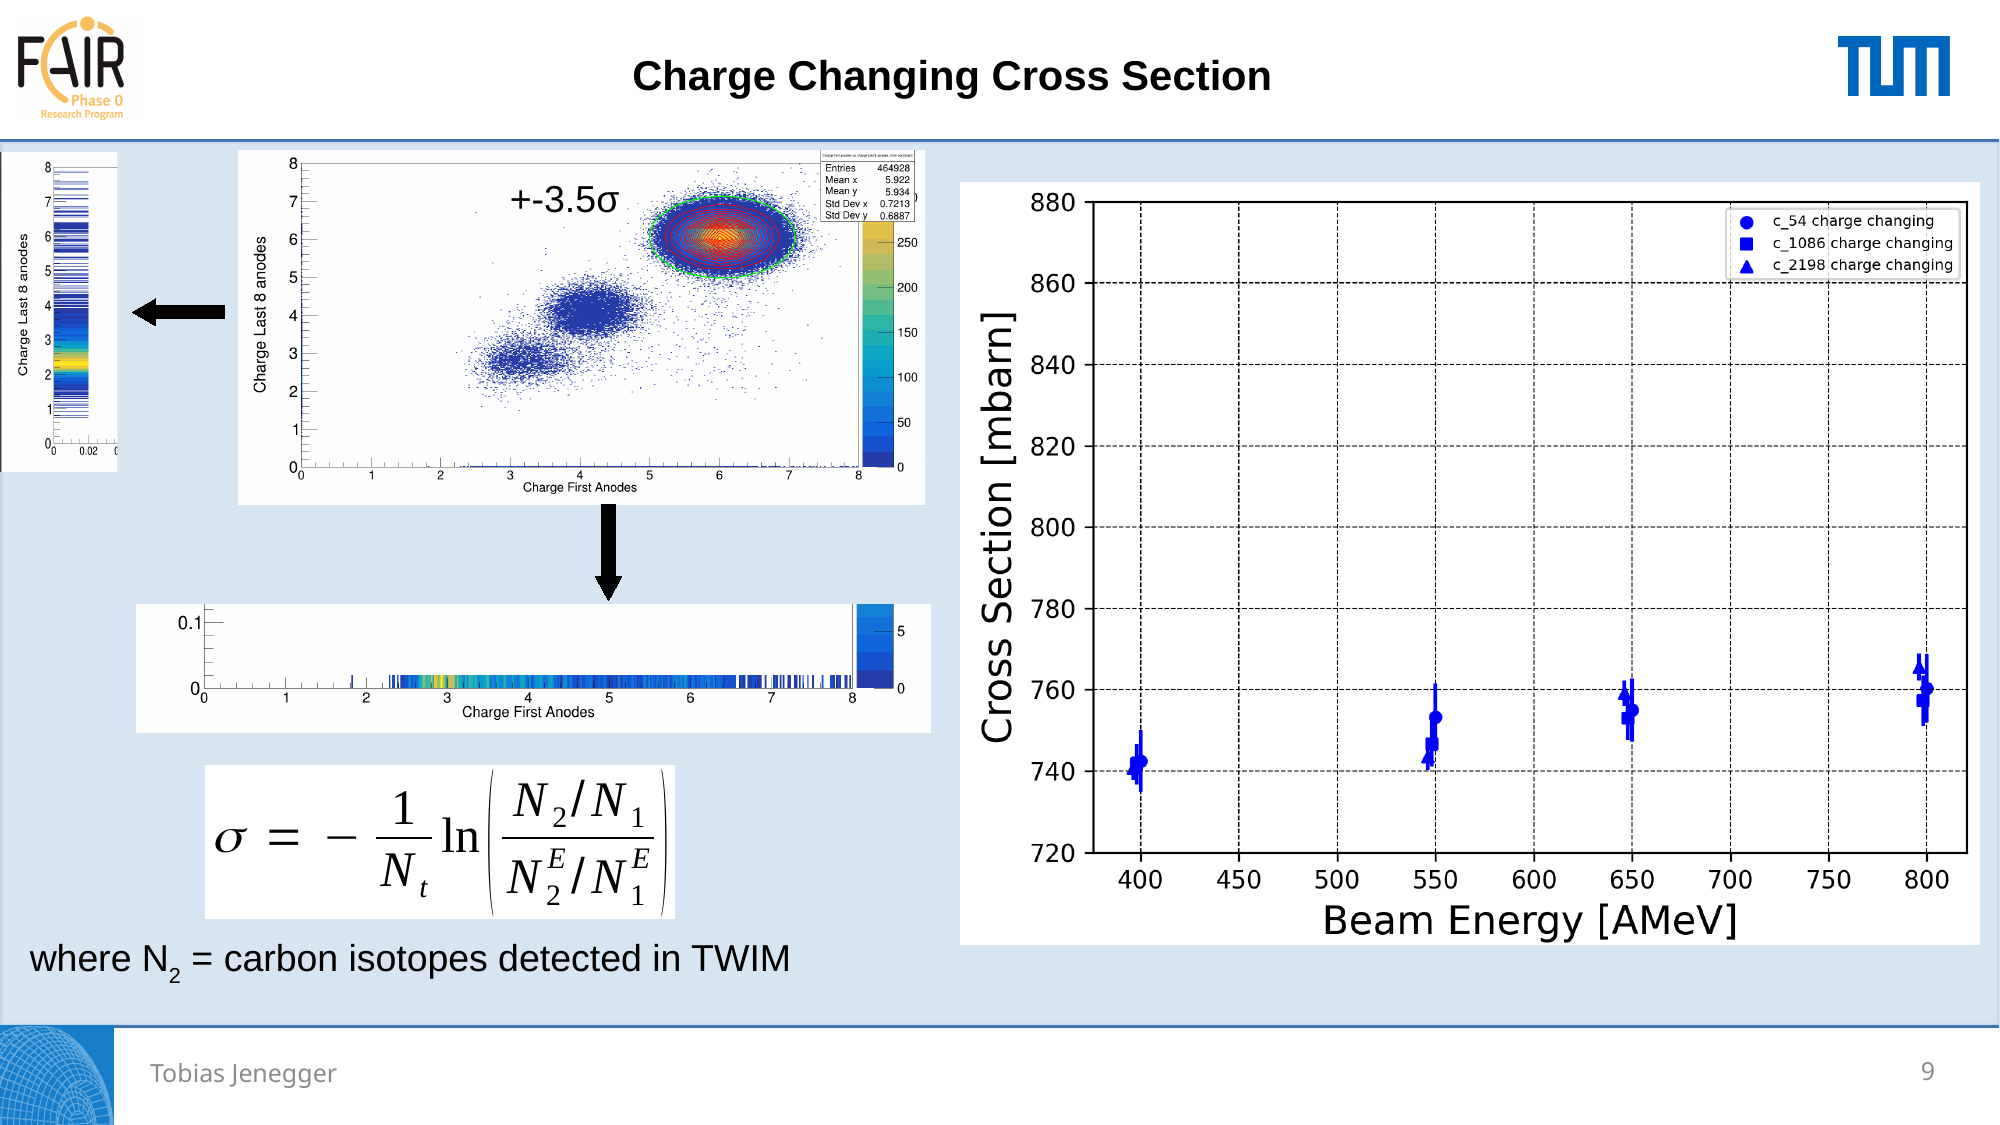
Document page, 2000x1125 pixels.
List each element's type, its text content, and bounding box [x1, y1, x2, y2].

picture [136, 604, 931, 733]
picture [960, 182, 1981, 946]
picture [1838, 36, 1950, 96]
text_box [132, 298, 225, 326]
picture [238, 149, 926, 505]
picture [0, 152, 118, 472]
picture [0, 1025, 114, 1125]
text_box Charge Changing Cross Section [255, 45, 1651, 107]
text_box where N2 = carbon isotopes detected in TWIM [15, 930, 931, 996]
text_box [595, 504, 622, 601]
picture [15, 15, 142, 120]
chart [205, 765, 676, 920]
text_box +-3.5σ [495, 170, 675, 270]
